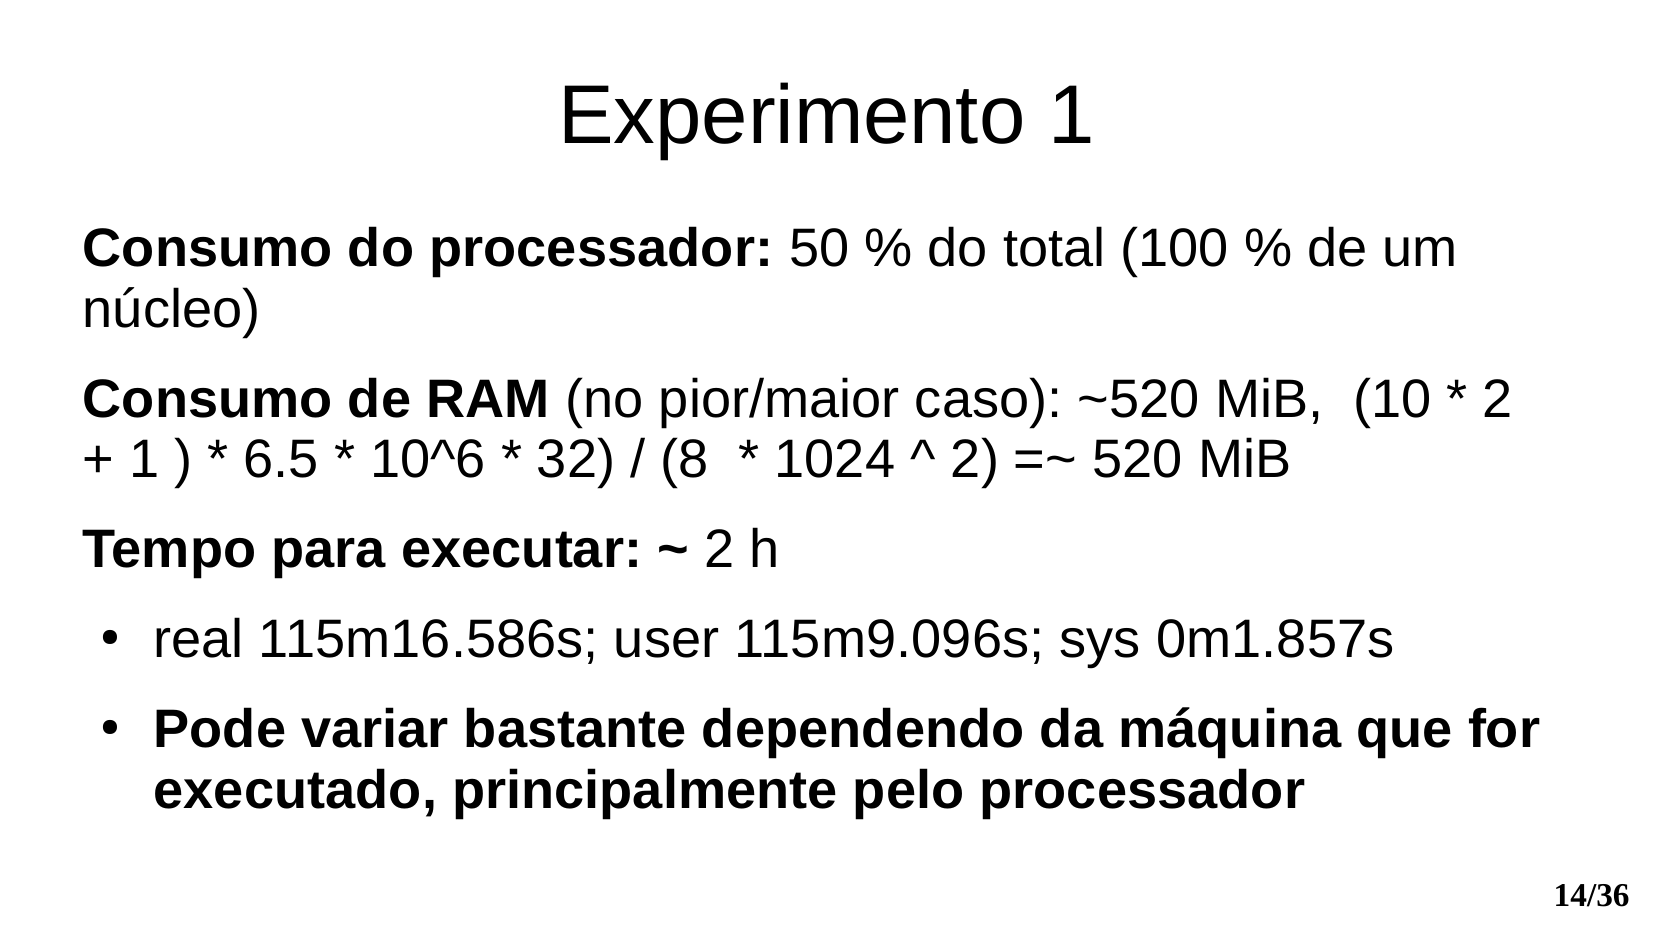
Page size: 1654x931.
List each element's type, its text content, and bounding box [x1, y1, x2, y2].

list Consumo do processador: 50 % do total (100 % de um núcleo) Consumo de RAM (no pior/maior caso): ~520 MiB, (10 * 2 + 1 ) * 6.5 * 10^6 * 32) / (8 * 1024 ^ 2) =~ 520 MiB Tempo para executar: ~ 2 h real 115m16.586s; user 115m9.096s; sys 0m1.857s Pode variar bastante dependendo da máquina que for executado, principalmente pelo processador [82, 217, 1571, 757]
title Experimento 1 [82, 37, 1571, 193]
